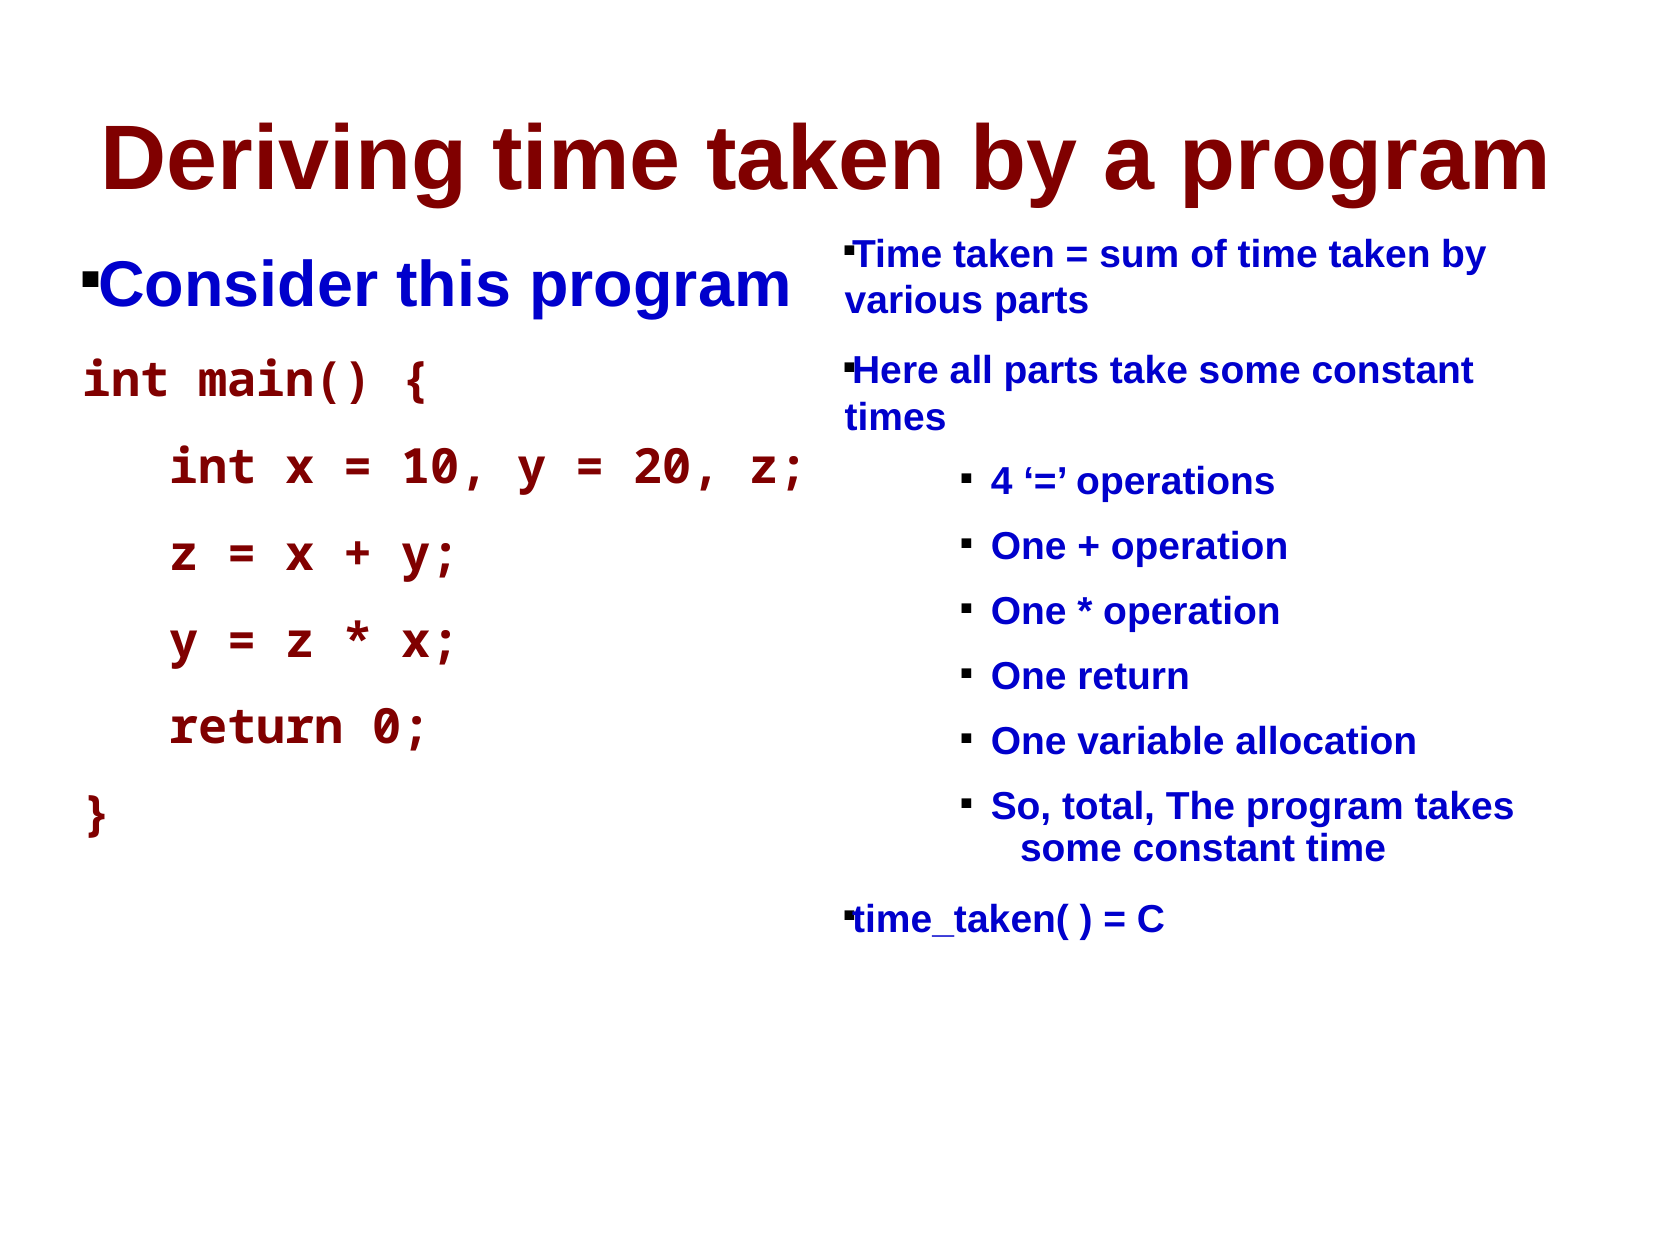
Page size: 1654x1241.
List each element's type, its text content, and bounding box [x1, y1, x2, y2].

list Consider this program int main() { int x = 10, y = 20, z; z = x + y; y = z * x; return 0; } [82, 242, 809, 962]
list Time taken = sum of time taken by various parts Here all parts take some constant times 4 ‘=’ operations One + operation One * operation One return One variable allocation So, total, The program takes some constant time time_taken( ) = C [844, 228, 1571, 948]
title Deriving time taken by a program [82, 49, 1571, 257]
